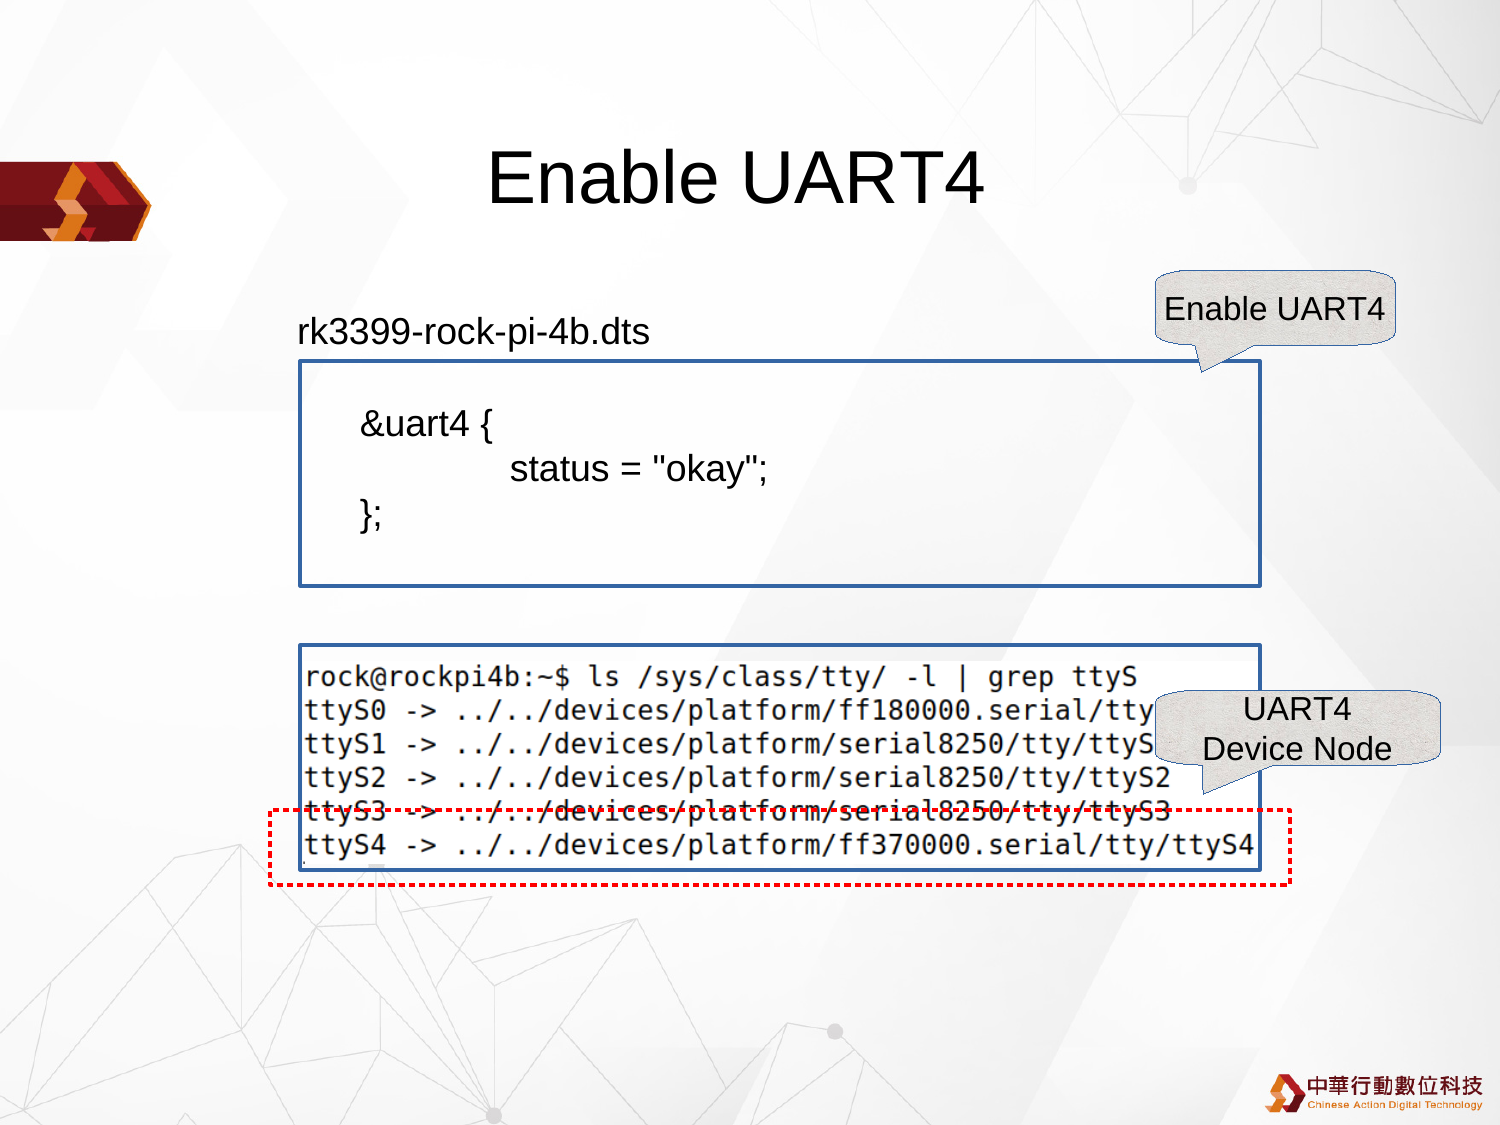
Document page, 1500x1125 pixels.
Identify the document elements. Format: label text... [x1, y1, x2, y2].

text_box rk3399-rock-pi-4b.dts [282, 299, 1198, 360]
text_box &uart4 { status = "okay"; }; [345, 391, 784, 541]
text_box Enable UART4 [1155, 270, 1396, 373]
text_box UART4 Device Node [1155, 690, 1441, 795]
picture [0, 0, 1500, 1125]
title Enable UART4 [107, 101, 1367, 255]
